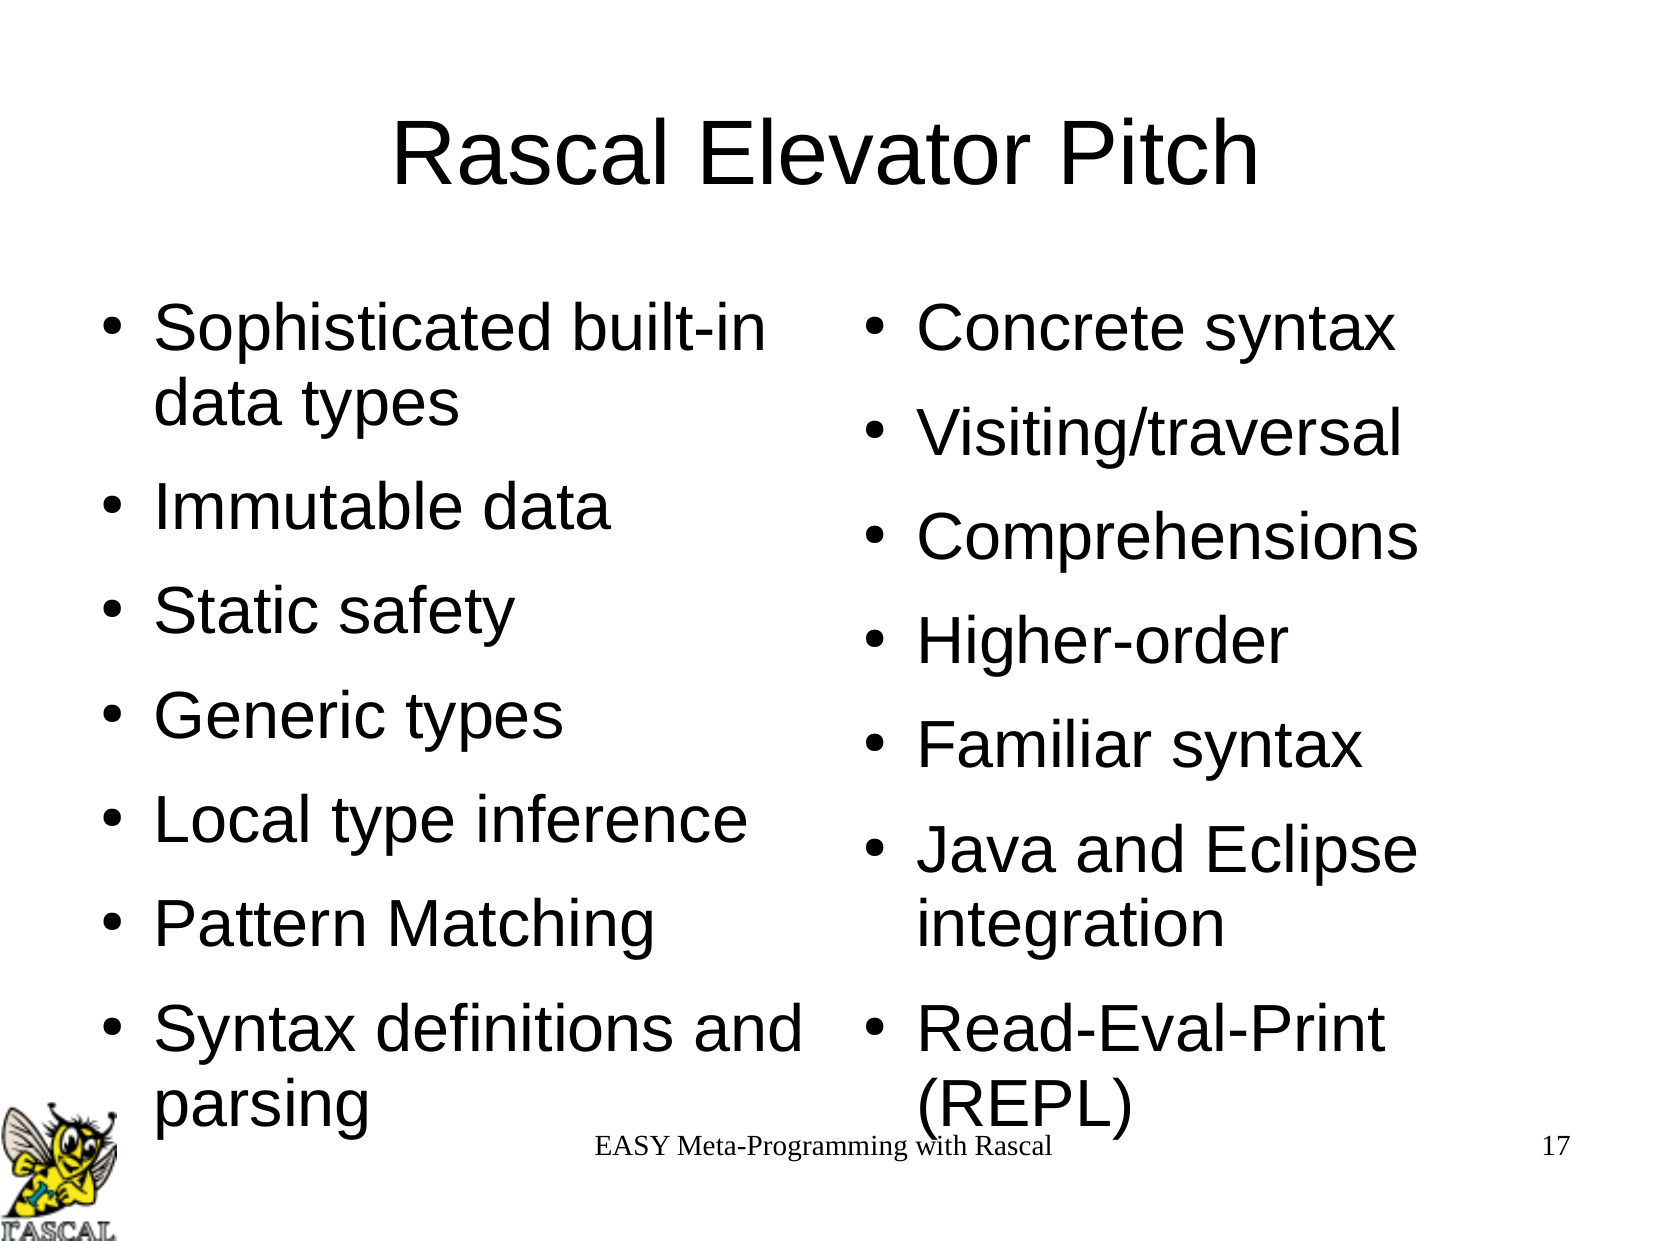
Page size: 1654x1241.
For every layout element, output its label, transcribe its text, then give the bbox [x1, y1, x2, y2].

list Sophisticated built-in data types Immutable data Static safety Generic types Local type inference Pattern Matching Syntax definitions and parsing [82, 290, 809, 1088]
title Rascal Elevator Pitch [82, 49, 1571, 257]
list Concrete syntax Visiting/traversal Comprehensions Higher-order Familiar syntax Java and Eclipse integration Read-Eval-Print (REPL) [845, 290, 1572, 1109]
picture [0, 1102, 117, 1241]
